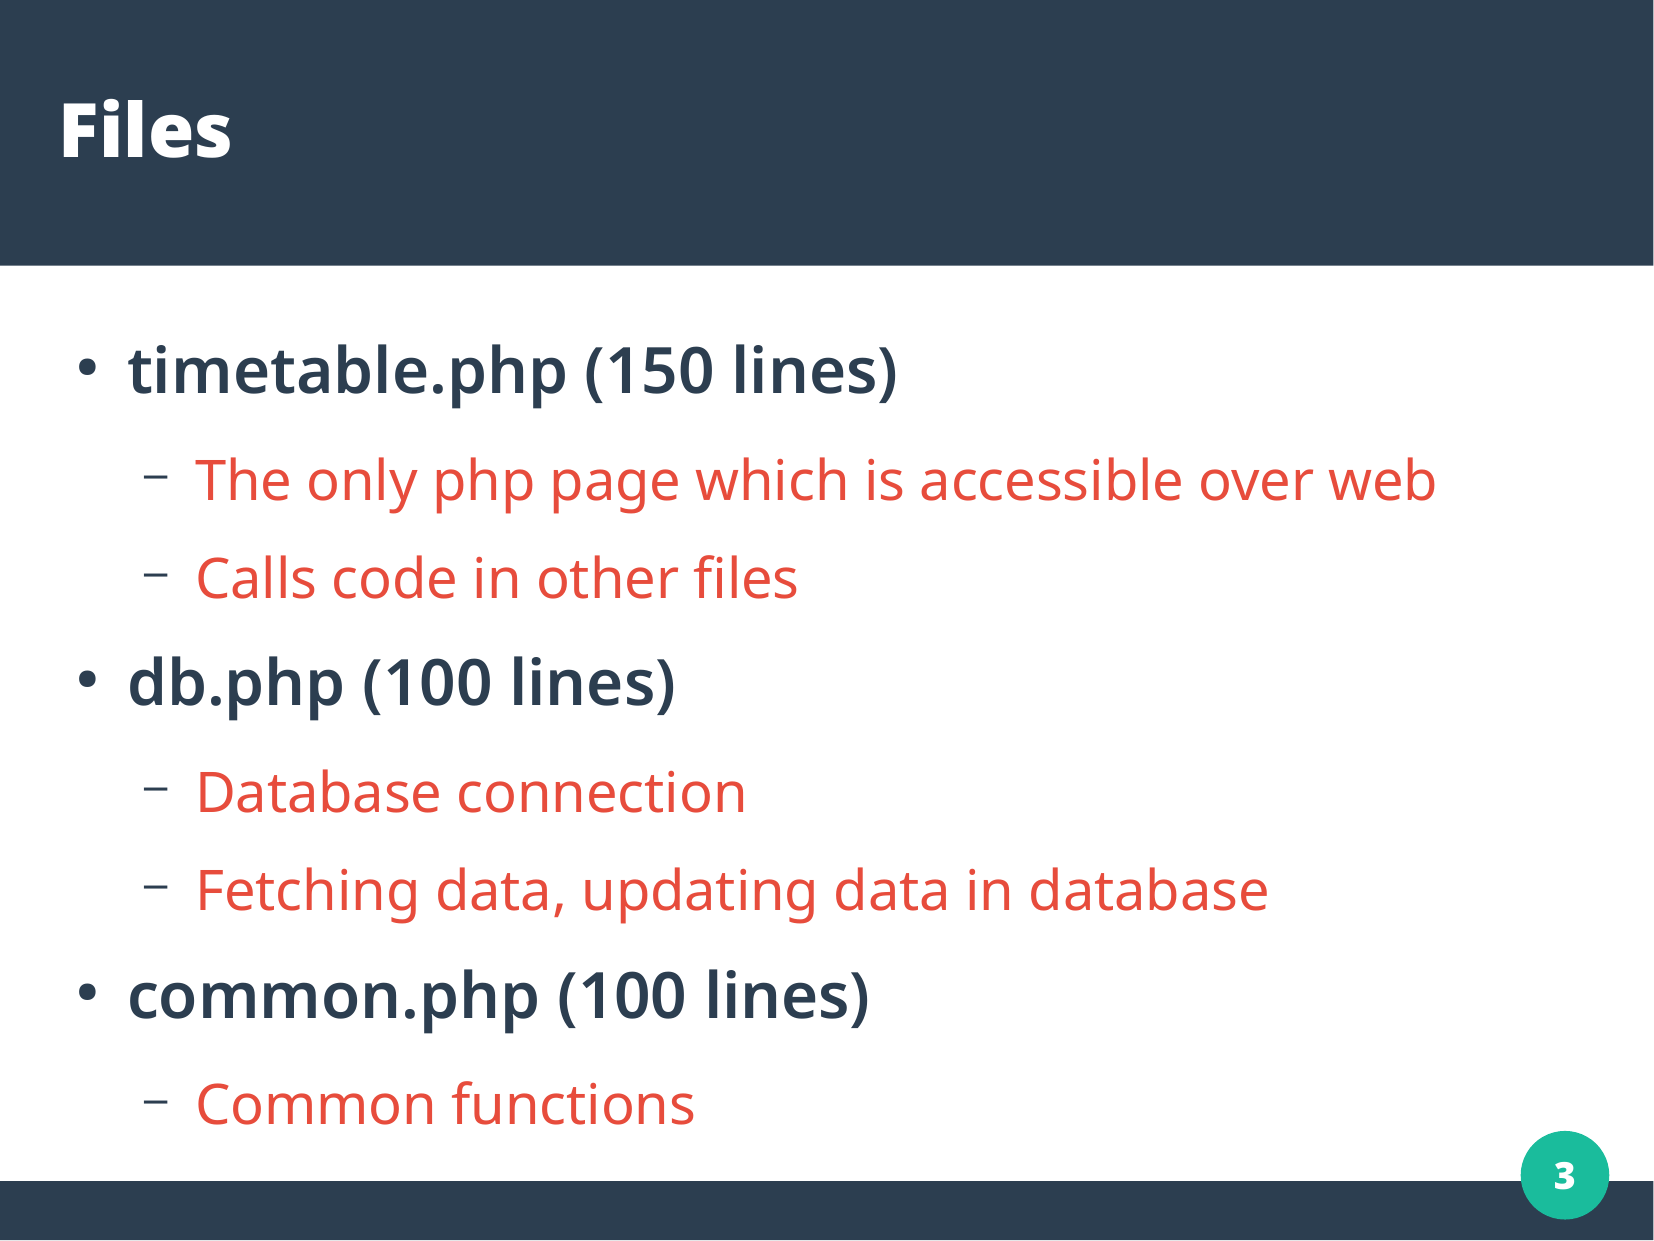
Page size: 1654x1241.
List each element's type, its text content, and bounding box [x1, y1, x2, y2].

list timetable.php (150 lines) The only php page which is accessible over web Calls code in other files db.php (100 lines) Database connection Fetching data, updating data in database common.php (100 lines) Common functions [59, 324, 1595, 1152]
title Files [59, 49, 1595, 207]
